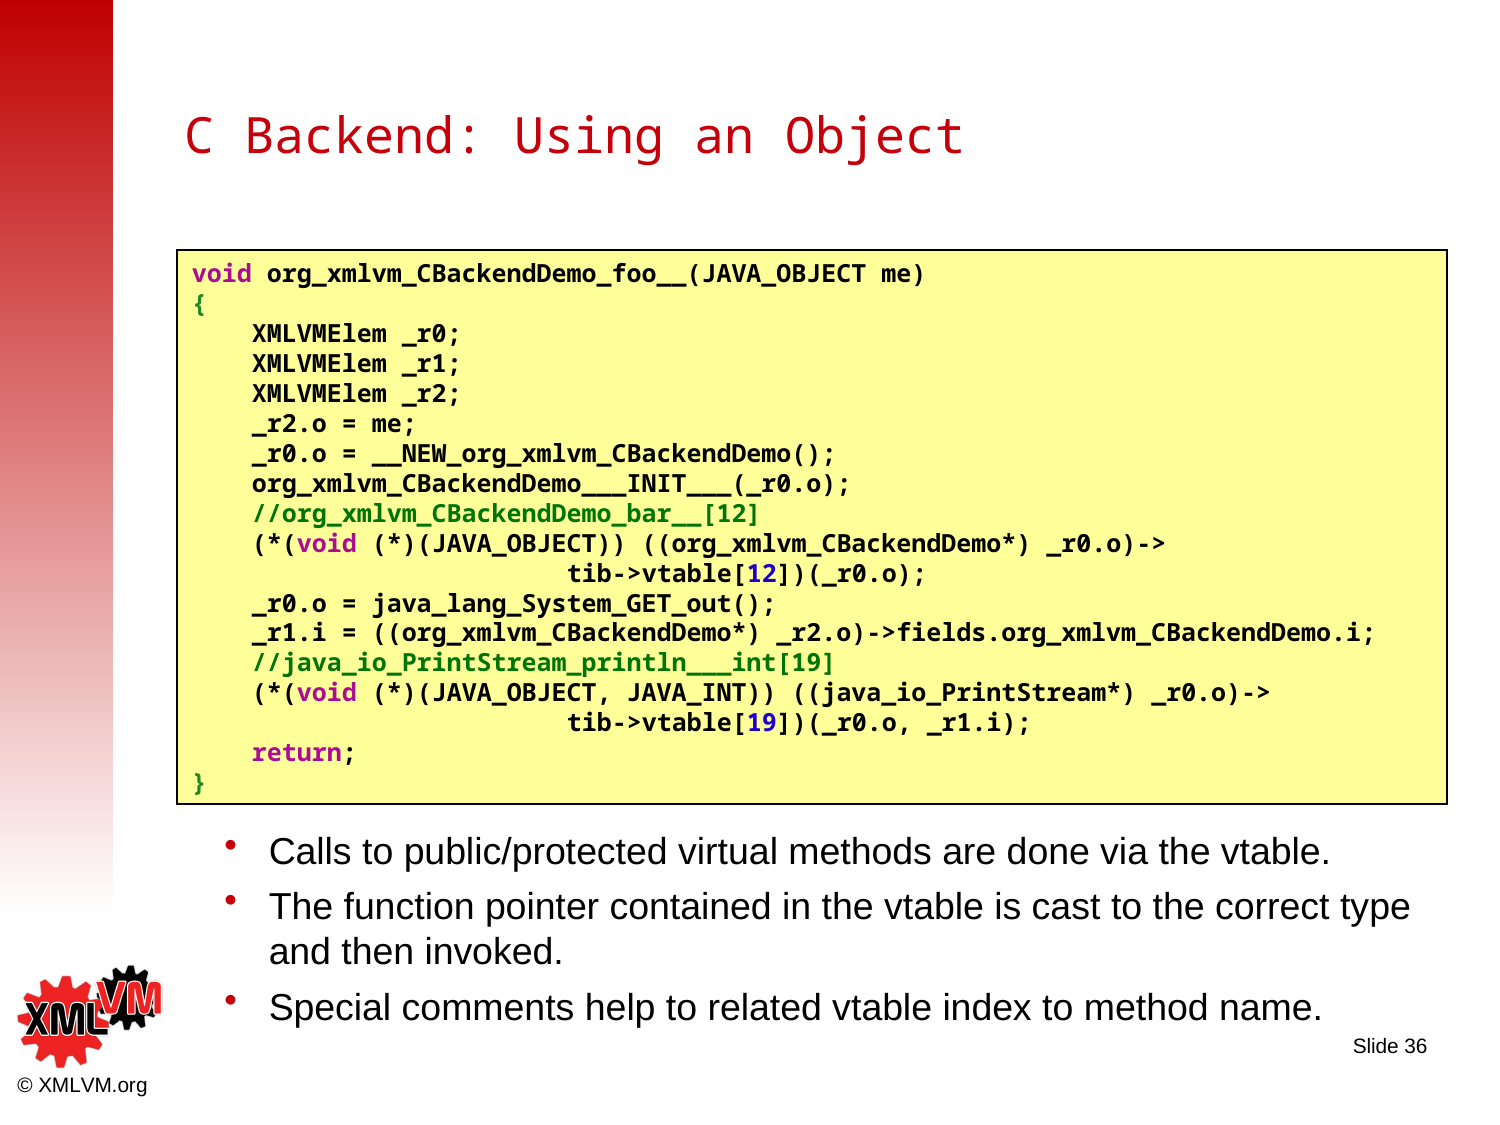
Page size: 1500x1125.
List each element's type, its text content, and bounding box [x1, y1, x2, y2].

text_box void org_xmlvm_CBackendDemo_foo__(JAVA_OBJECT me) { XMLVMElem _r0; XMLVMElem _r1; XMLVMElem _r2; _r2.o = me; _r0.o = __NEW_org_xmlvm_CBackendDemo(); org_xmlvm_CBackendDemo___INIT___(_r0.o); //org_xmlvm_CBackendDemo_bar__[12] (*(void (*)(JAVA_OBJECT)) ((org_xmlvm_CBackendDemo*) _r0.o)-> tib->vtable[12])(_r0.o); _r0.o = java_lang_System_GET_out(); _r1.i = ((org_xmlvm_CBackendDemo*) _r2.o)->fields.org_xmlvm_CBackendDemo.i; //java_io_PrintStream_println___int[19] (*(void (*)(JAVA_OBJECT, JAVA_INT)) ((java_io_PrintStream*) _r0.o)-> tib->vtable[19])(_r0.o, _r1.i); return; } [177, 249, 1447, 805]
title C Backend: Using an Object [170, 67, 1447, 207]
list Calls to public/protected virtual methods are done via the vtable. The function pointer contained in the vtable is cast to the correct type and then invoked. Special comments help to related vtable index to method name. [224, 826, 1447, 1063]
picture [16, 964, 164, 1069]
